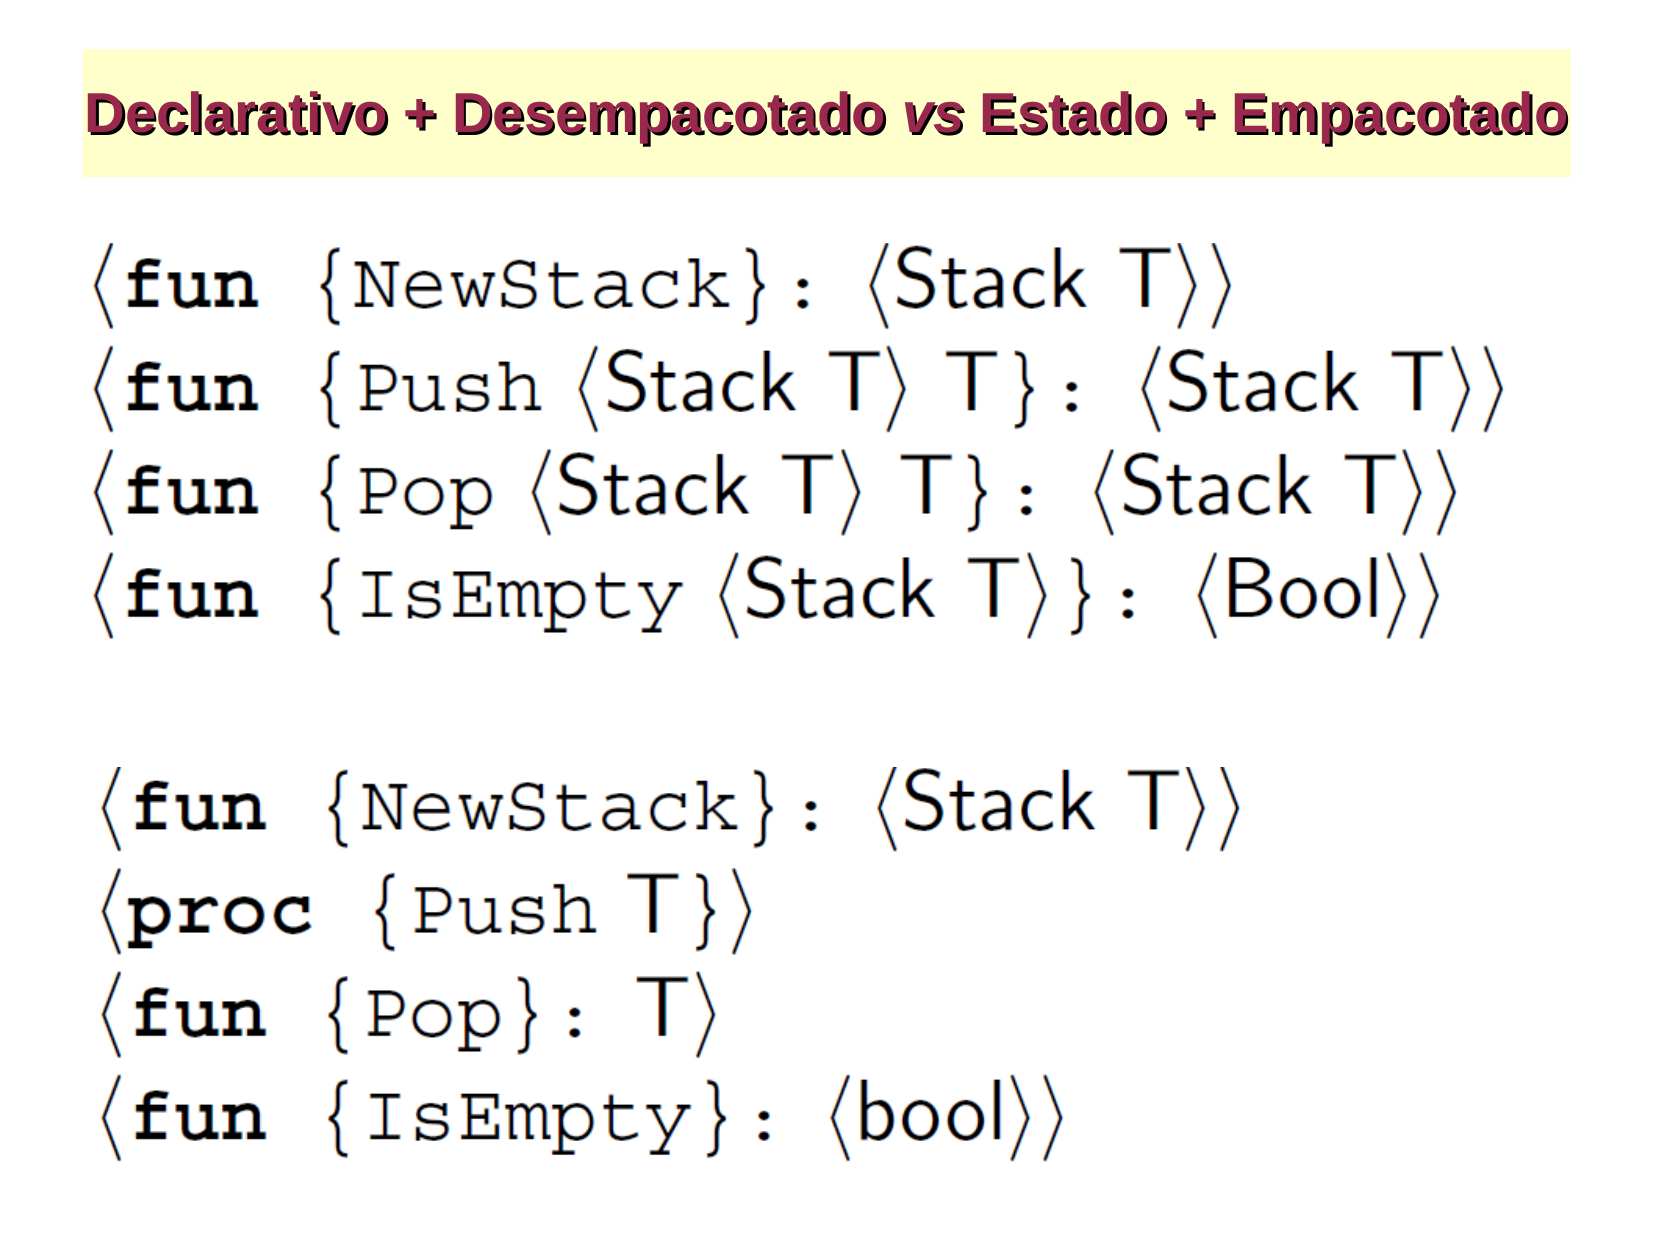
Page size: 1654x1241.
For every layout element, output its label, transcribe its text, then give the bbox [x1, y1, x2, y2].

picture [88, 243, 1506, 650]
picture [88, 767, 1247, 1167]
title Declarativo + Desempacotado vs Estado + Empacotado [82, 49, 1571, 178]
